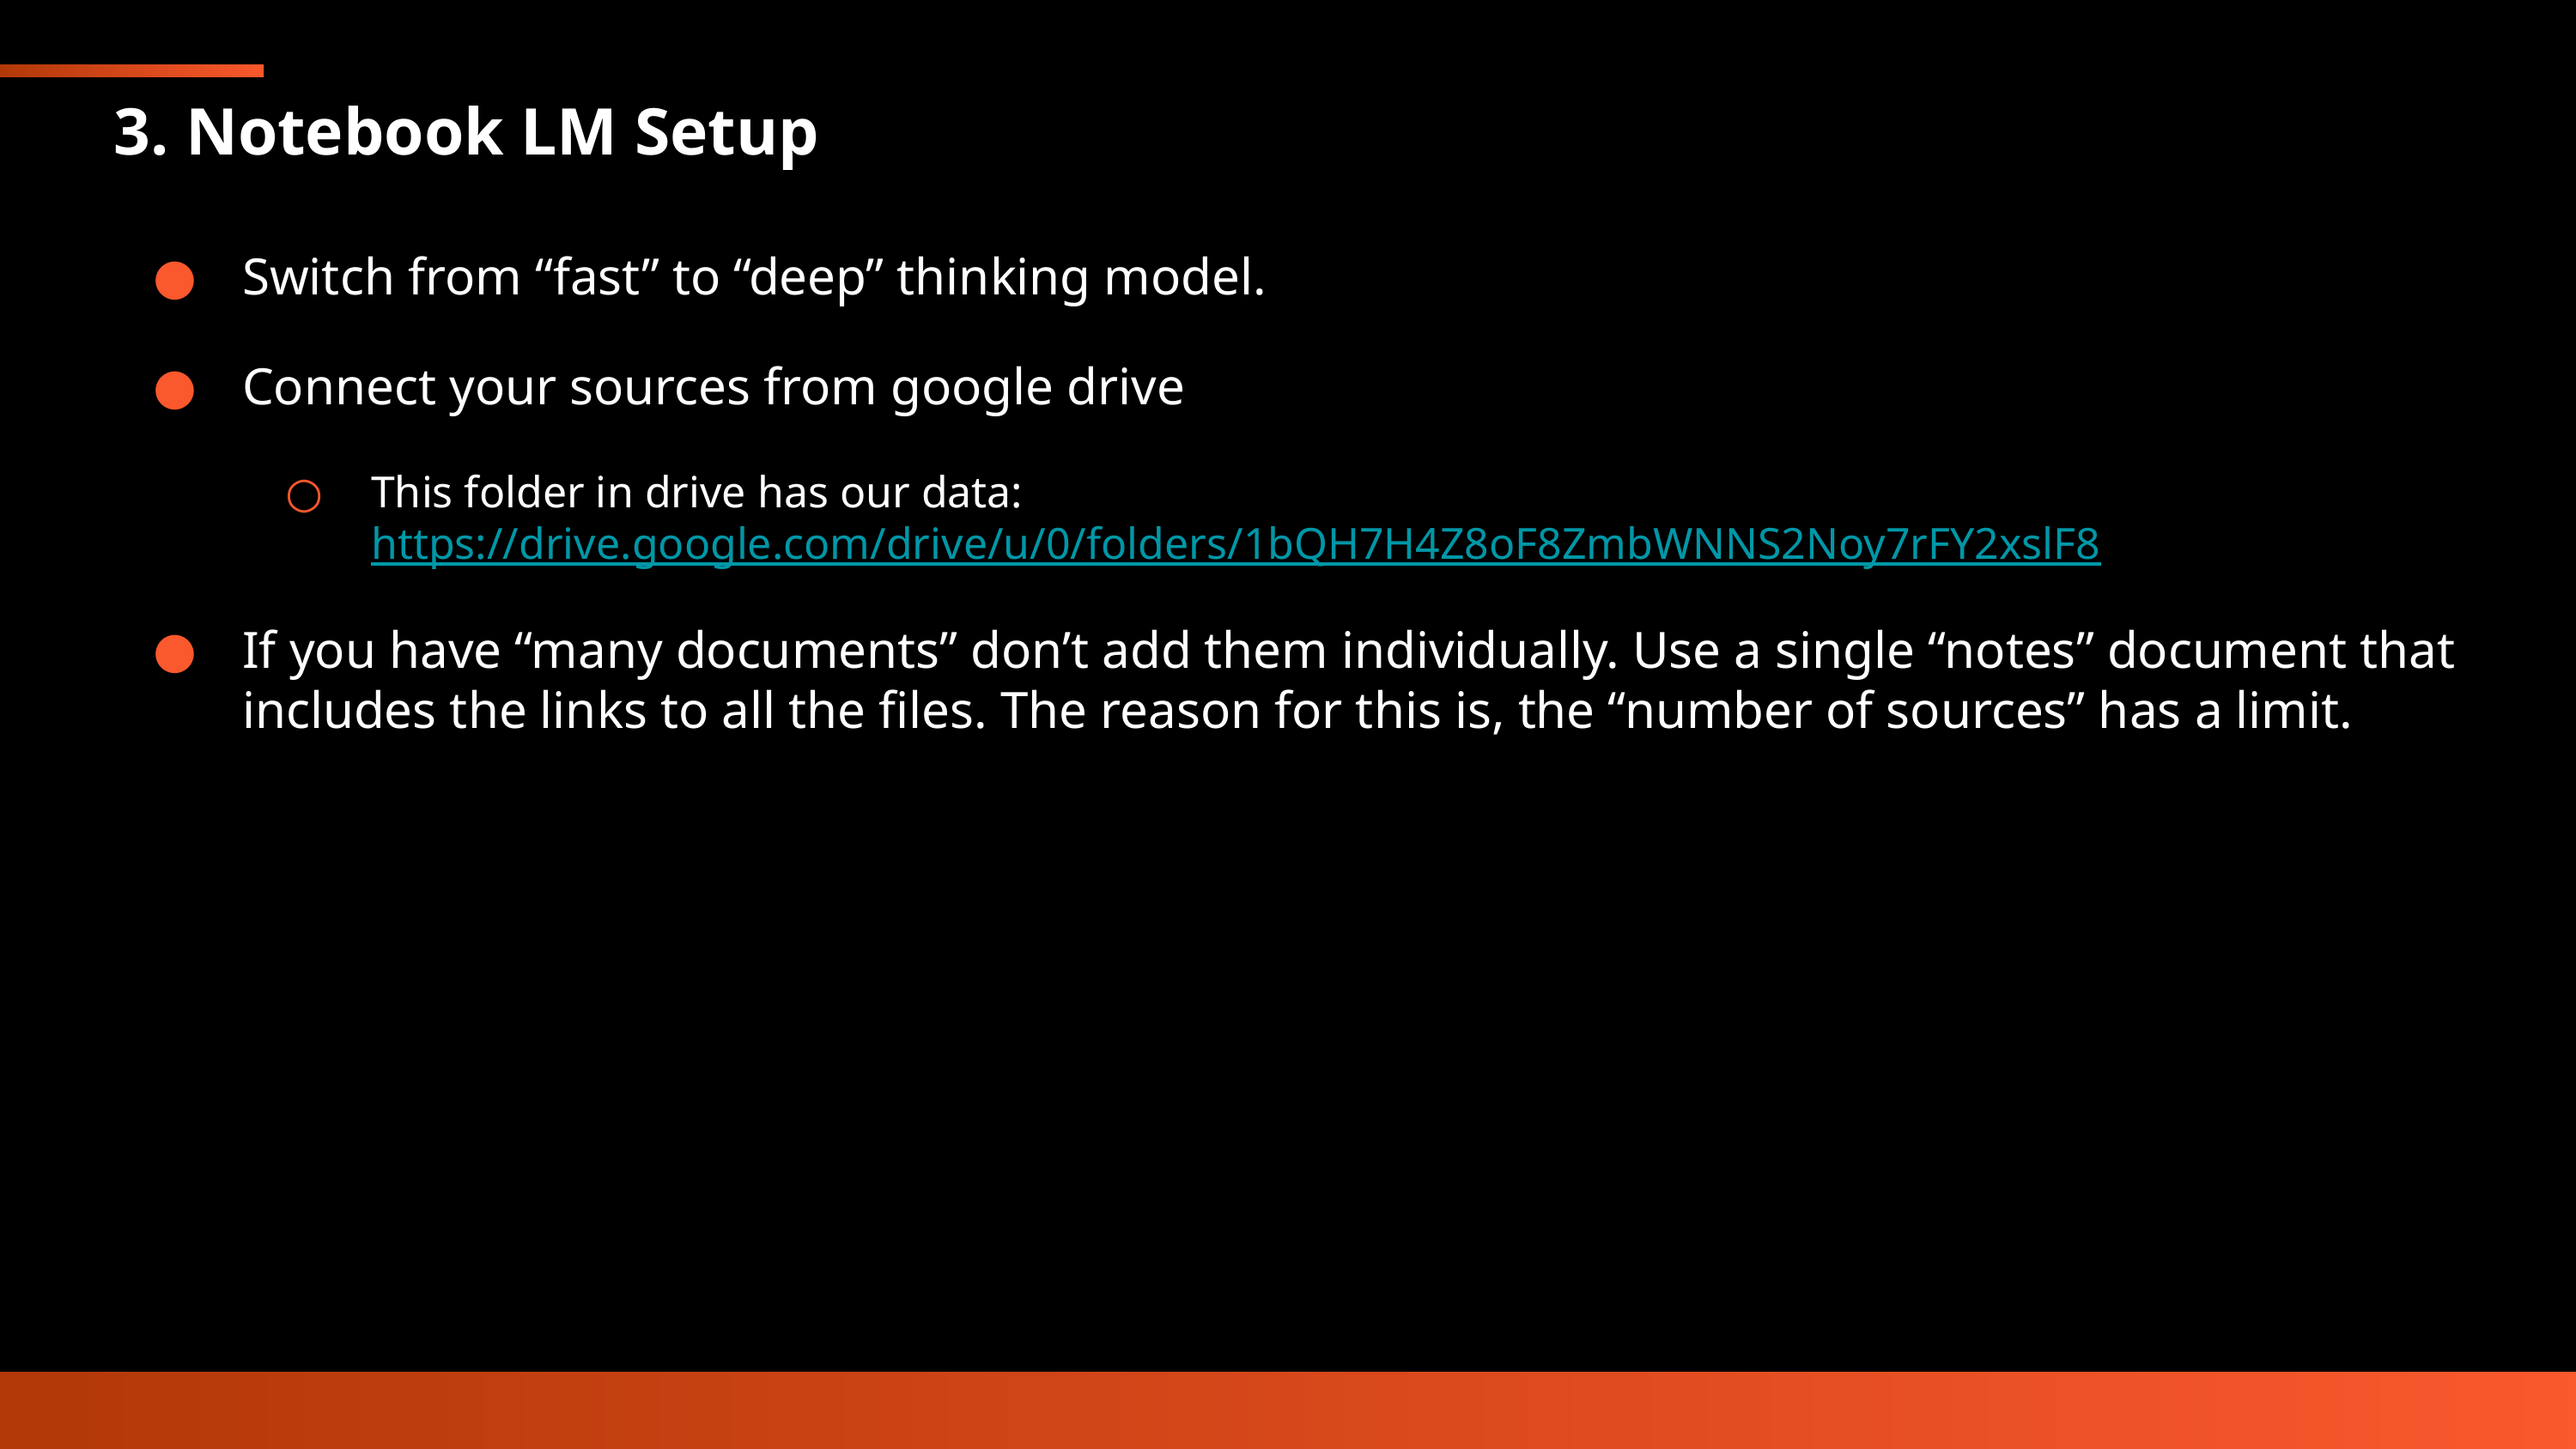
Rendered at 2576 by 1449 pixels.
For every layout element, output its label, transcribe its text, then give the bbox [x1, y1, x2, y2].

title 3. Notebook LM Setup [88, 64, 2488, 219]
list Switch from “fast” to “deep” thinking model. Connect your sources from google drive This folder in drive has our data: https://drive.google.com/drive/u/0/folders/1bQH7H4Z8oF8ZmbWNNS2Noy7rFY2xslF8 If you have “many documents” don’t add them individually. Use a single “notes” document that includes the links to all the files. The reason for this is, the “number of sources” has a limit. [88, 219, 2488, 1181]
text_box Google drive [2516, 1372, 2524, 1448]
